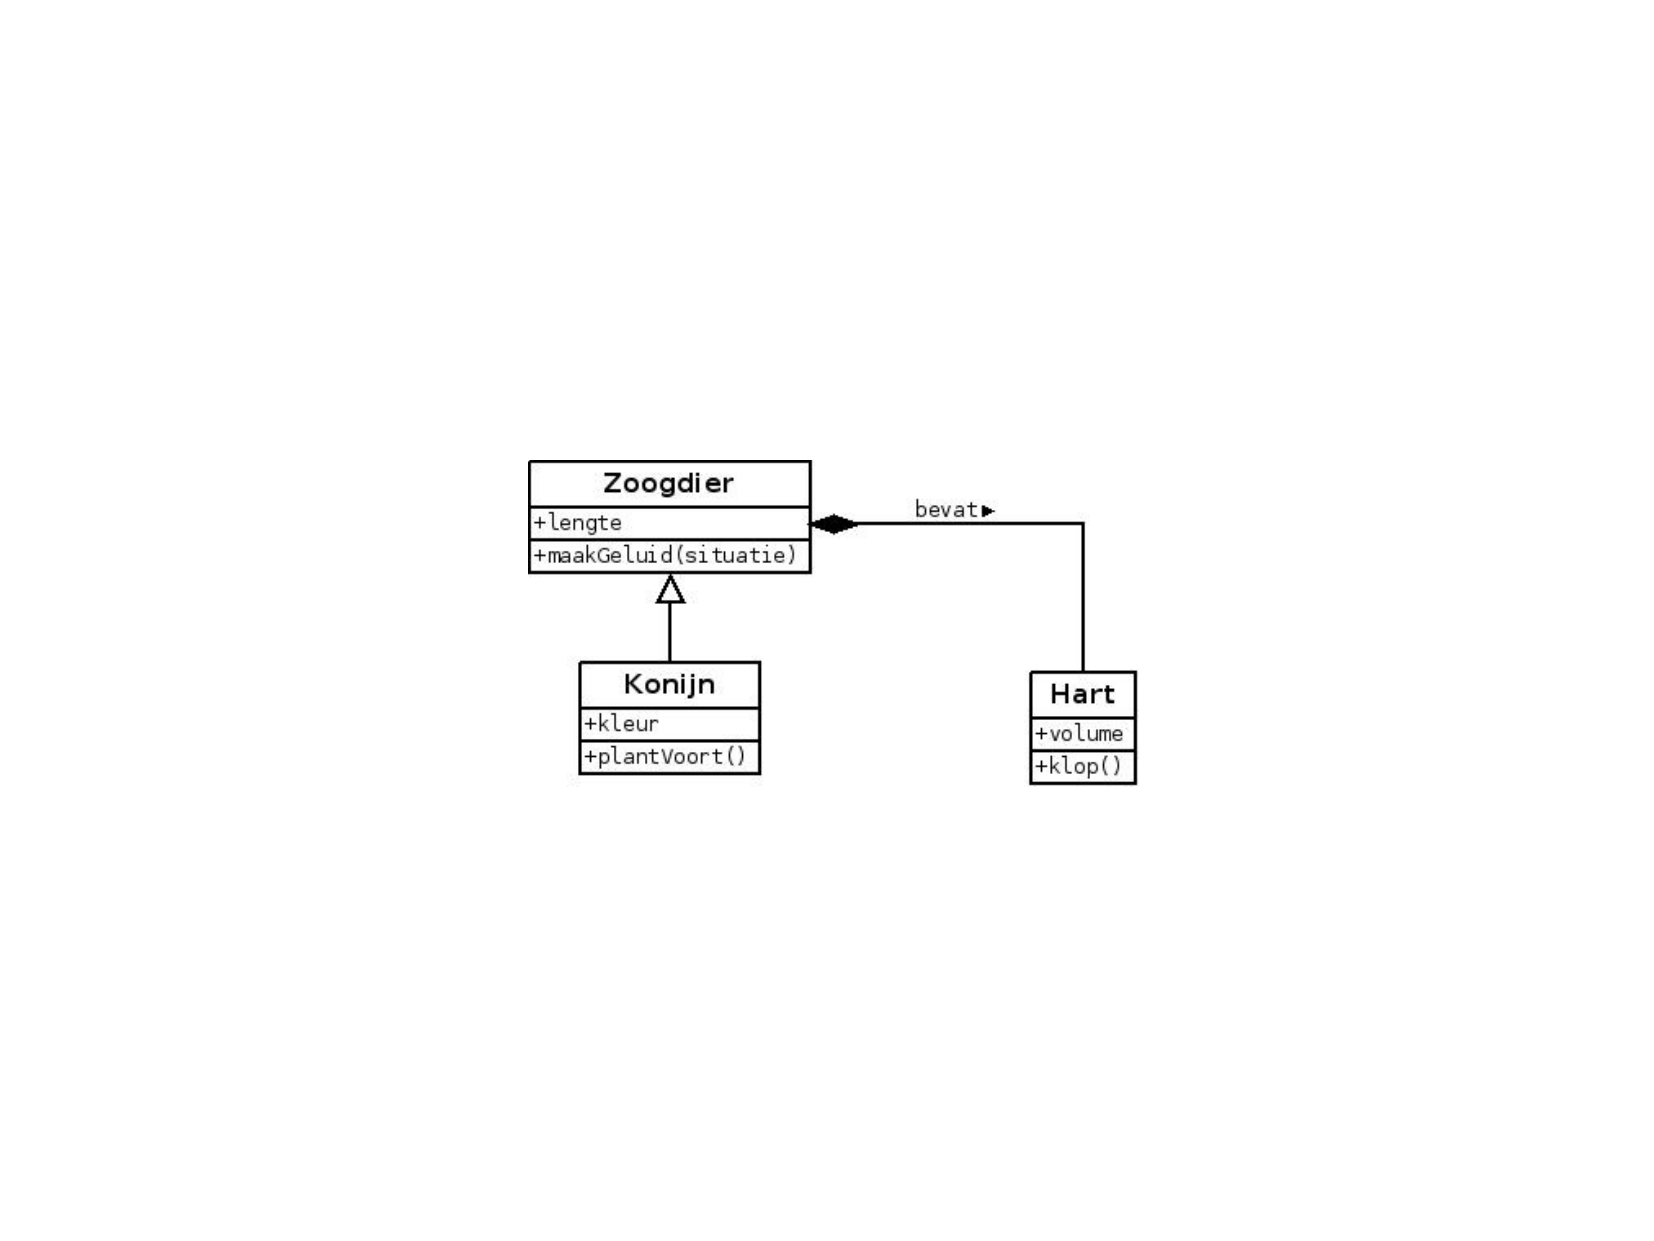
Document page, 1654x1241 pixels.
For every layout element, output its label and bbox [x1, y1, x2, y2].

picture [528, 460, 1139, 787]
